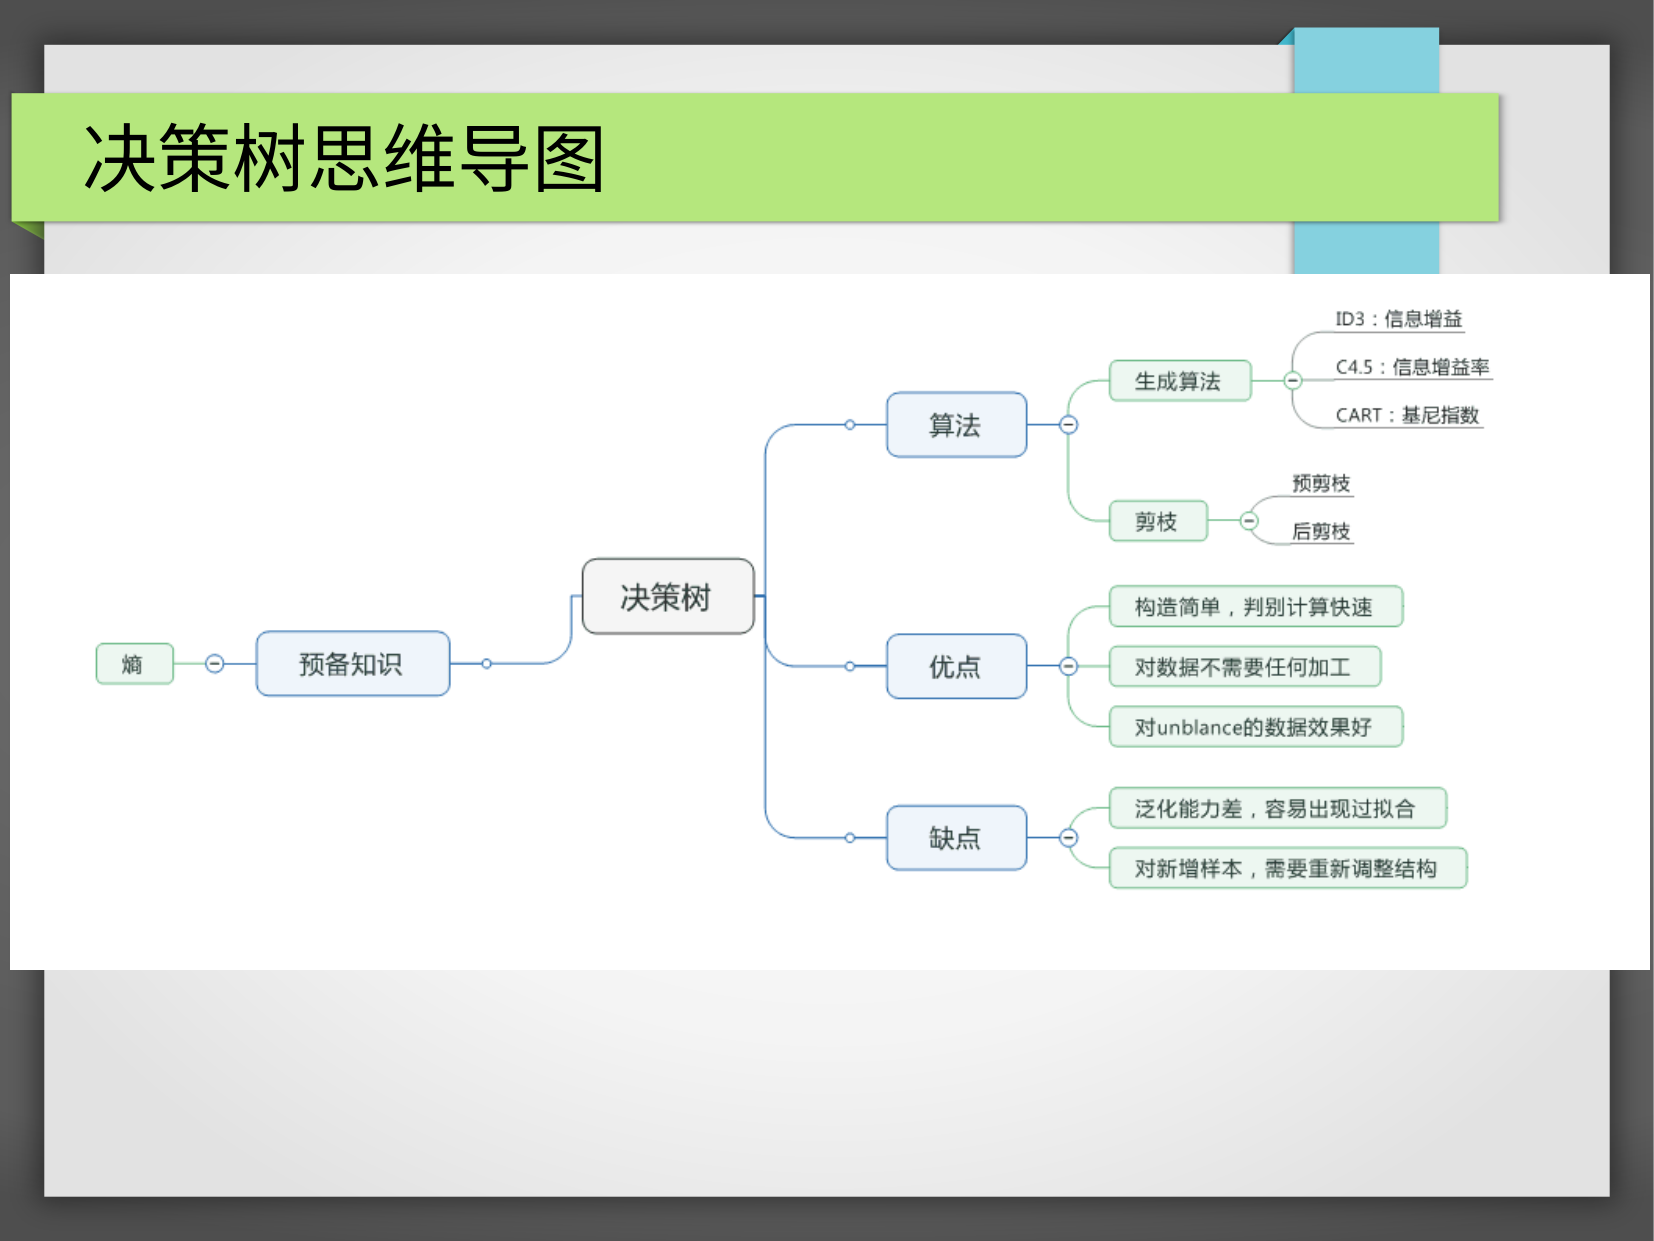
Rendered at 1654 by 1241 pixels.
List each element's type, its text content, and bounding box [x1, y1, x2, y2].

picture [0, 0, 1654, 1241]
title 决策树思维导图 [82, 94, 1264, 213]
